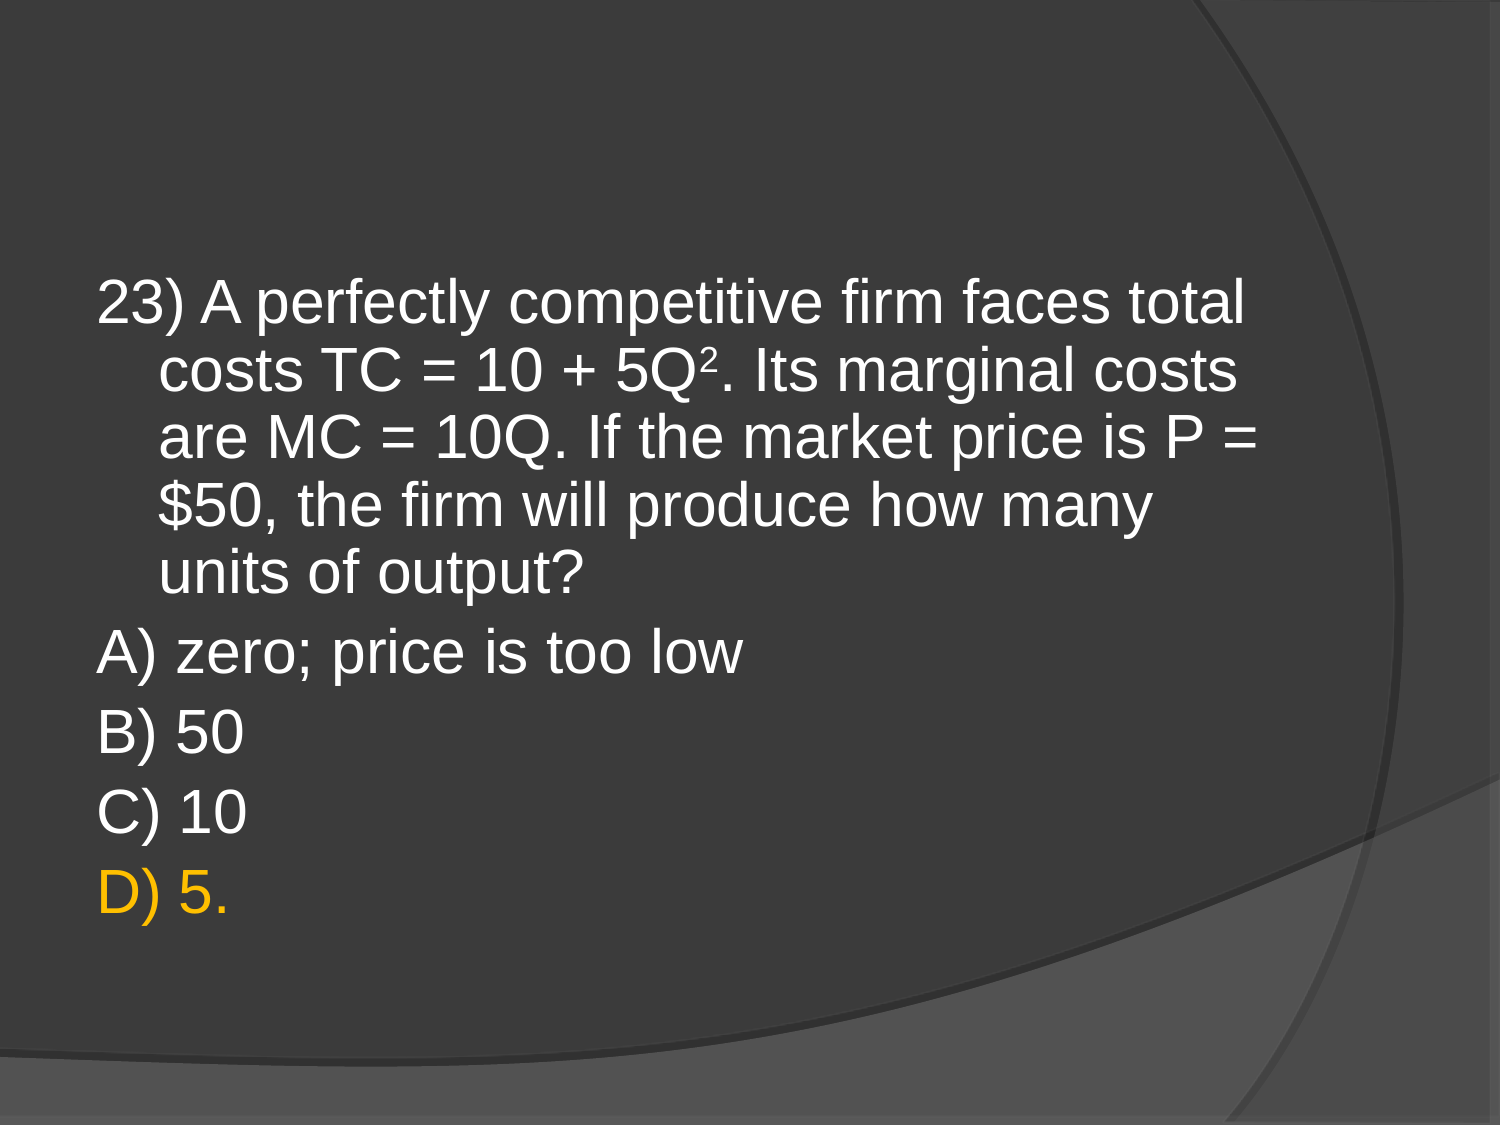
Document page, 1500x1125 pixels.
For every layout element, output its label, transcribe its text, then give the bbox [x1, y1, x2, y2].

list 23) A perfectly competitive firm faces total costs TC = 10 + 5Q2. Its marginal costs are MC = 10Q. If the market price is P = $50, the firm will produce how many units of output? A) zero; price is too low B) 50 C) 10 D) 5. [75, 262, 1300, 1005]
